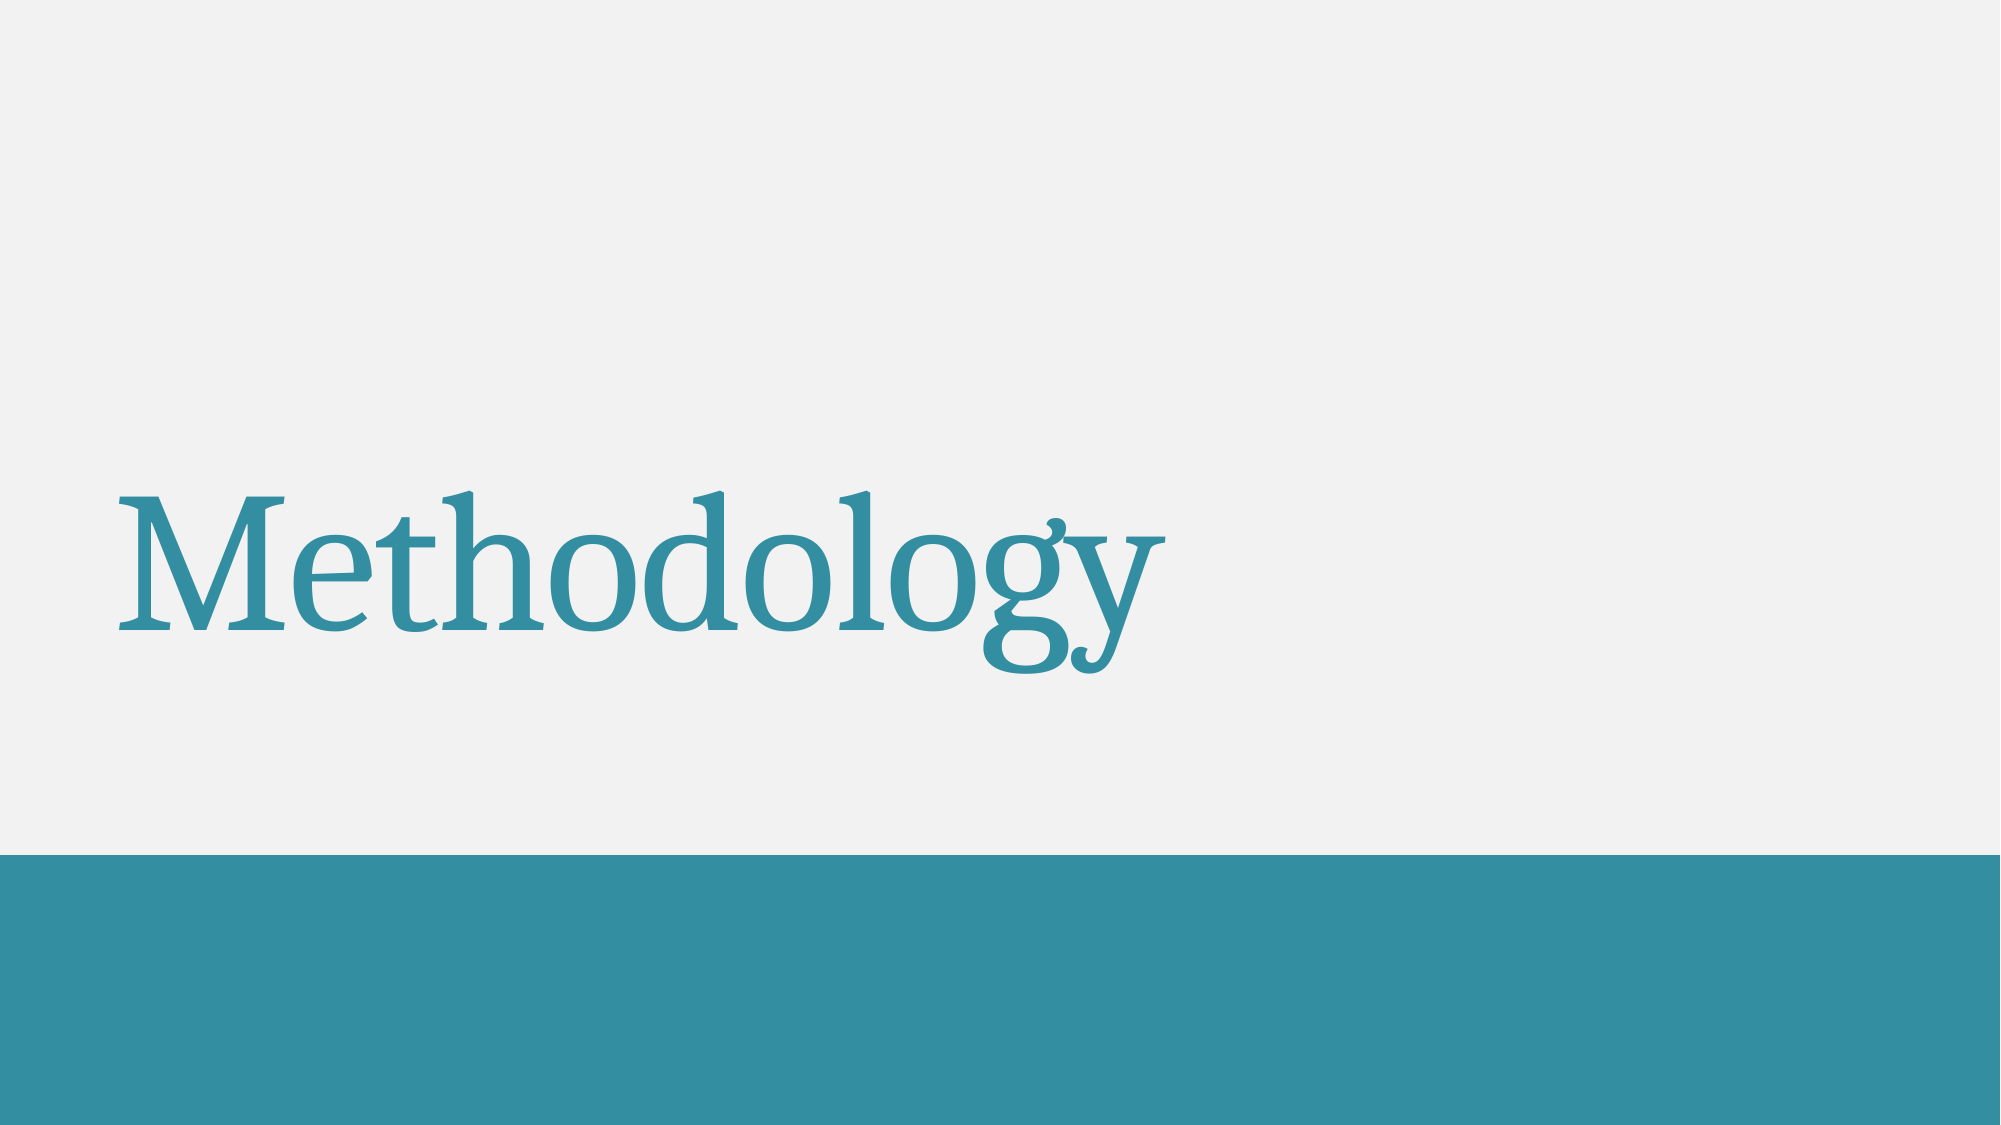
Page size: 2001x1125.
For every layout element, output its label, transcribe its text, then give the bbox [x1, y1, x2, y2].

text_box [0, 0, 2000, 1125]
title Methodology [98, 126, 1624, 803]
